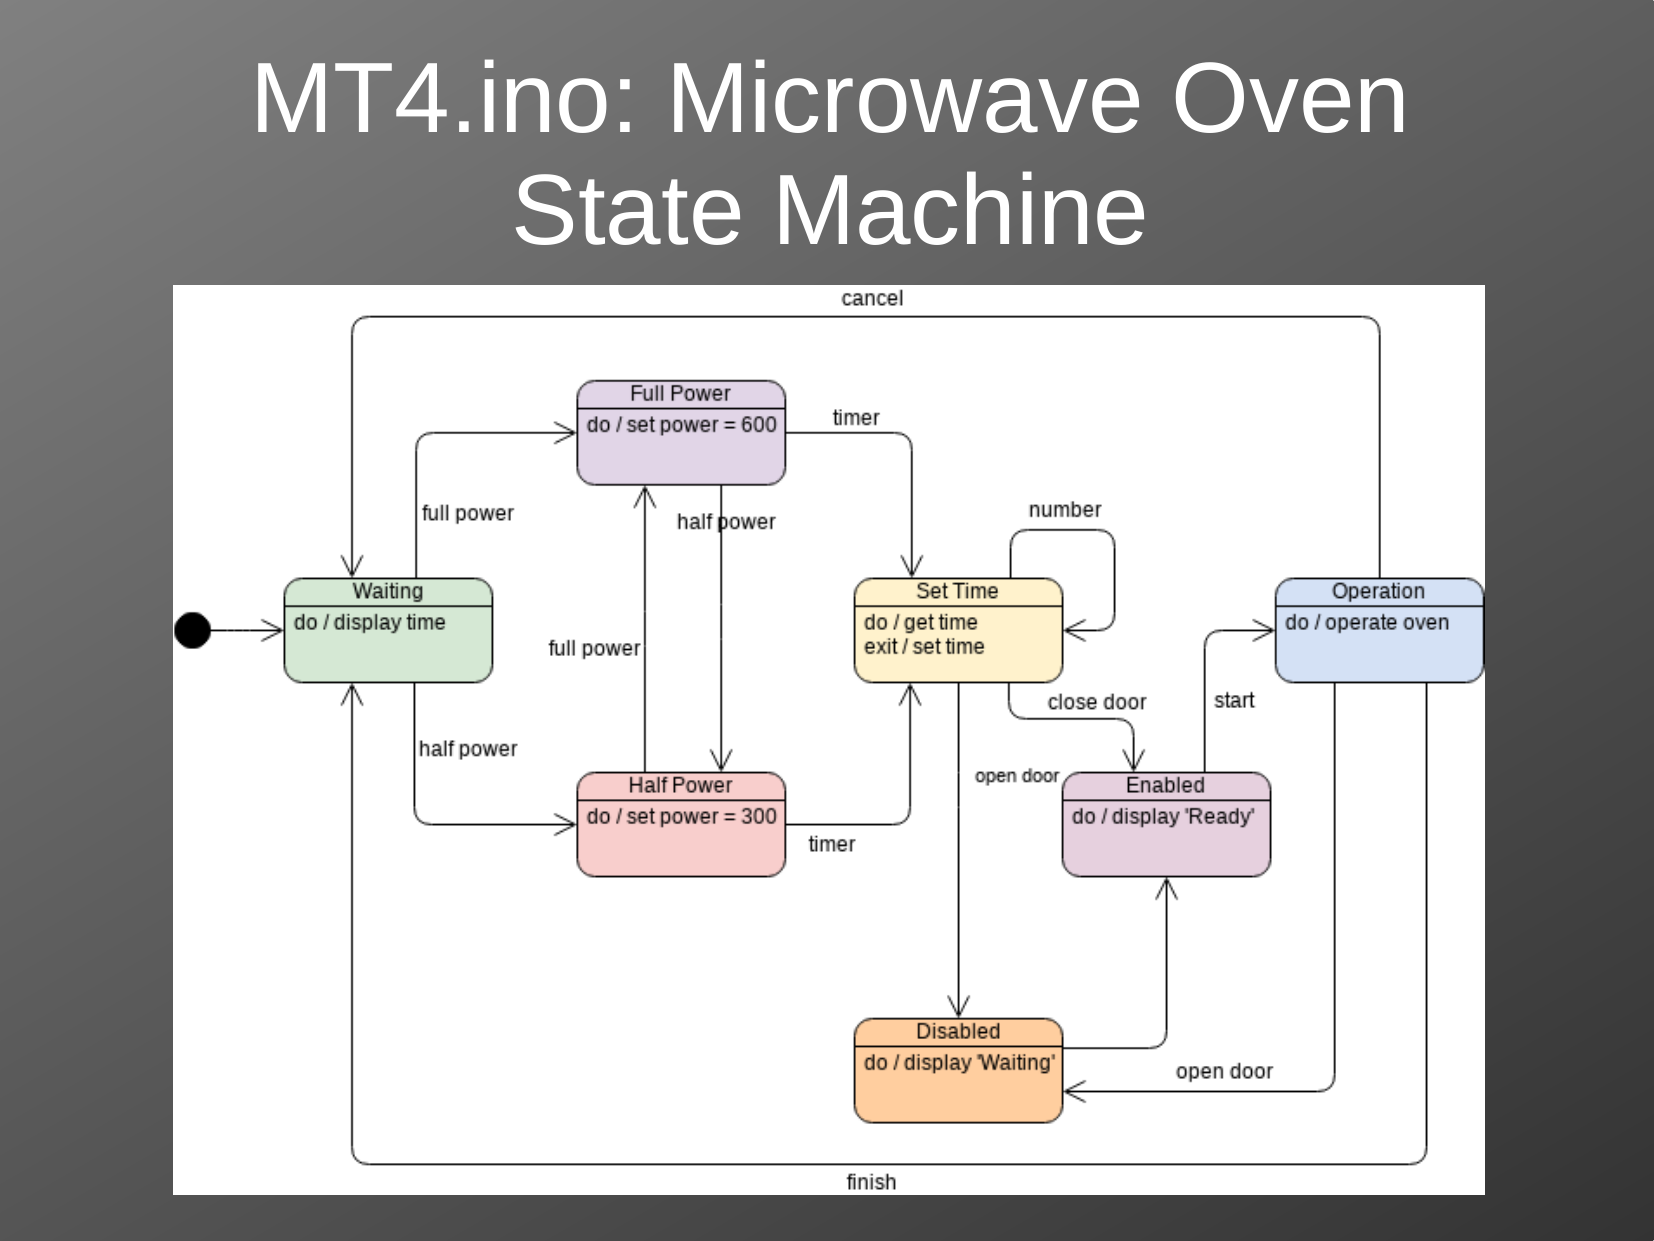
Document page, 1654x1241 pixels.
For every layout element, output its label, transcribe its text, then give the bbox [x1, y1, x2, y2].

picture [173, 285, 1485, 1195]
title MT4.ino: Microwave Oven State Machine [86, 42, 1576, 266]
